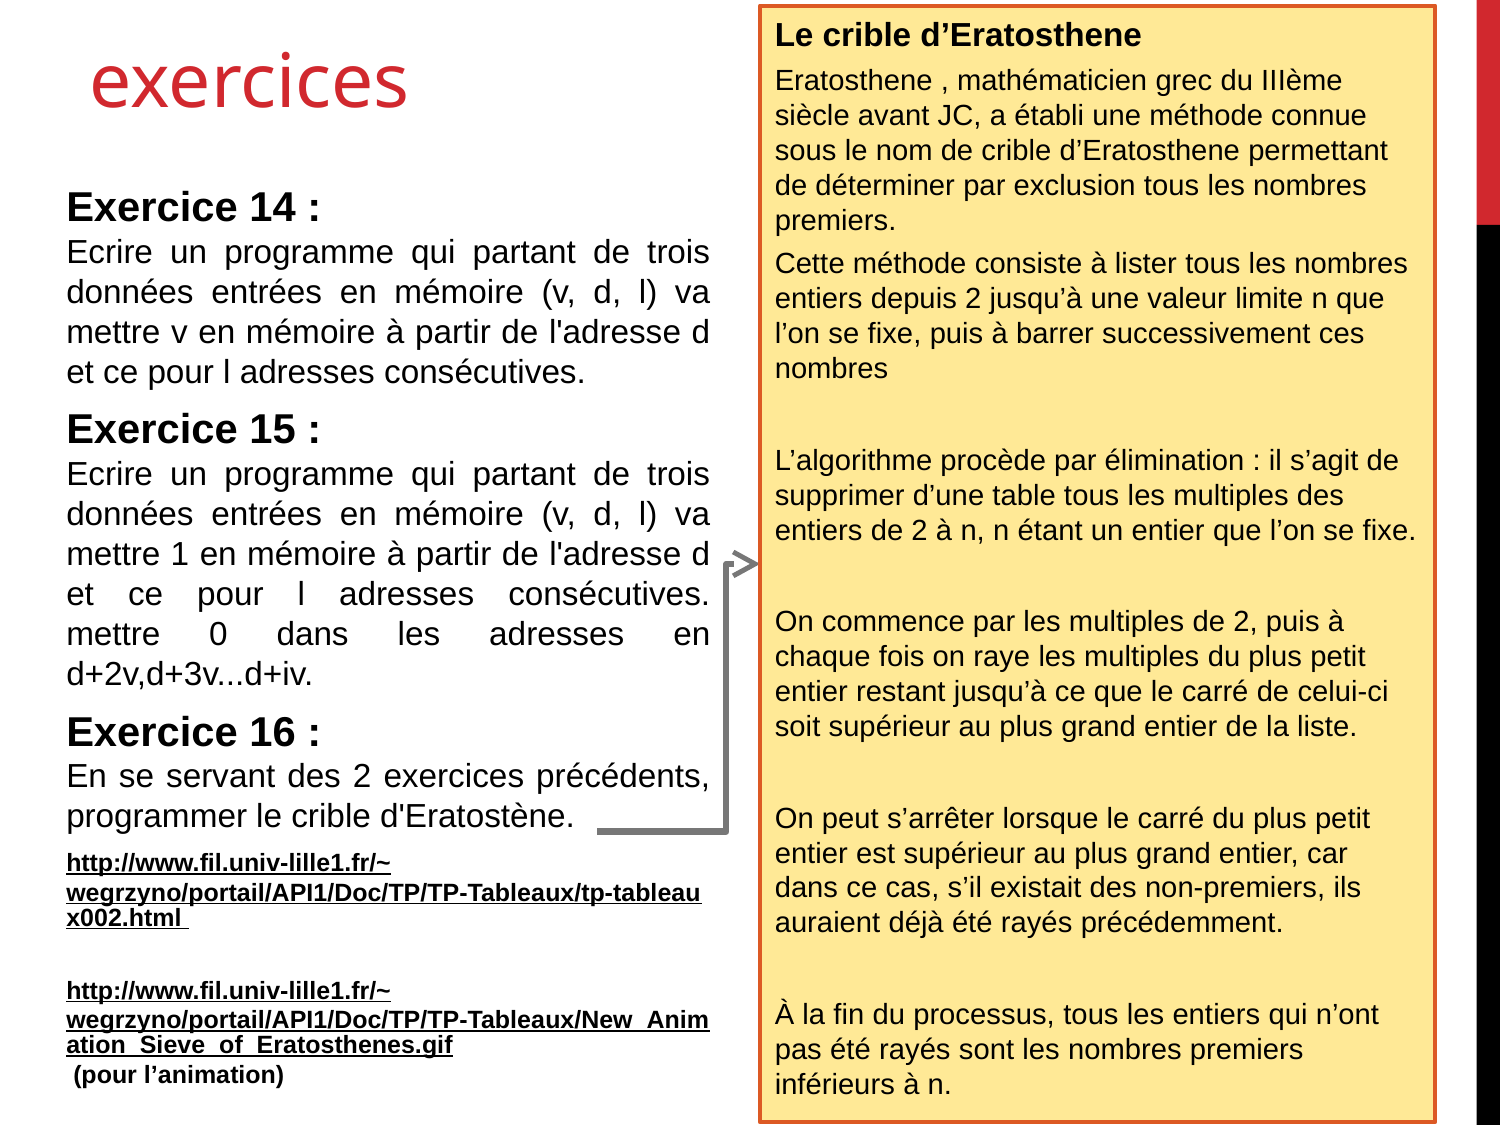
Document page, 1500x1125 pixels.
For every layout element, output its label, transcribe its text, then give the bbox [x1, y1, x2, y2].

title exercices [75, 25, 758, 138]
list Le crible d’Eratosthene Eratosthene , mathématicien grec du IIIème siècle avant JC, a établi une méthode connue sous le nom de crible d’Eratosthene permettant de déterminer par exclusion tous les nombres premiers. Cette méthode consiste à lister tous les nombres entiers depuis 2 jusqu’à une valeur limite n que l’on se fixe, puis à barrer successivement ces nombres L’algorithme procède par élimination : il s’agit de supprimer d’une table tous les multiples des entiers de 2 à n, n étant un entier que l’on se fixe. On commence par les multiples de 2, puis à chaque fois on raye les multiples du plus petit entier restant jusqu’à ce que le carré de celui-ci soit supérieur au plus grand entier de la liste. On peut s’arrêter lorsque le carré du plus petit entier est supérieur au plus grand entier, car dans ce cas, s’il existait des non-premiers, ils auraient déjà été rayés précédemment. À la fin du processus, tous les entiers qui n’ont pas été rayés sont les nombres premiers inférieurs à n. [760, 5, 1436, 1123]
text_box Exercice 14 : Ecrire un programme qui partant de trois données entrées en mémoire (v, d, l) va mettre v en mémoire à partir de l'adresse d et ce pour l adresses consécutives. Exercice 15 : Ecrire un programme qui partant de trois données entrées en mémoire (v, d, l) va mettre 1 en mémoire à partir de l'adresse d et ce pour l adresses consécutives. mettre 0 dans les adresses en d+2v,d+3v...d+iv. Exercice 16 : En se servant des 2 exercices précédents, programmer le crible d'Eratostène. http://www.fil.univ-lille1.fr/~wegrzyno/portail/API1/Doc/TP/TP-Tableaux/tp-tableaux002.html http://www.fil.univ-lille1.fr/~wegrzyno/portail/API1/Doc/TP/TP-Tableaux/New_Animation_Sieve_of_Eratosthenes.gif (pour l’animation) [51, 172, 727, 1083]
